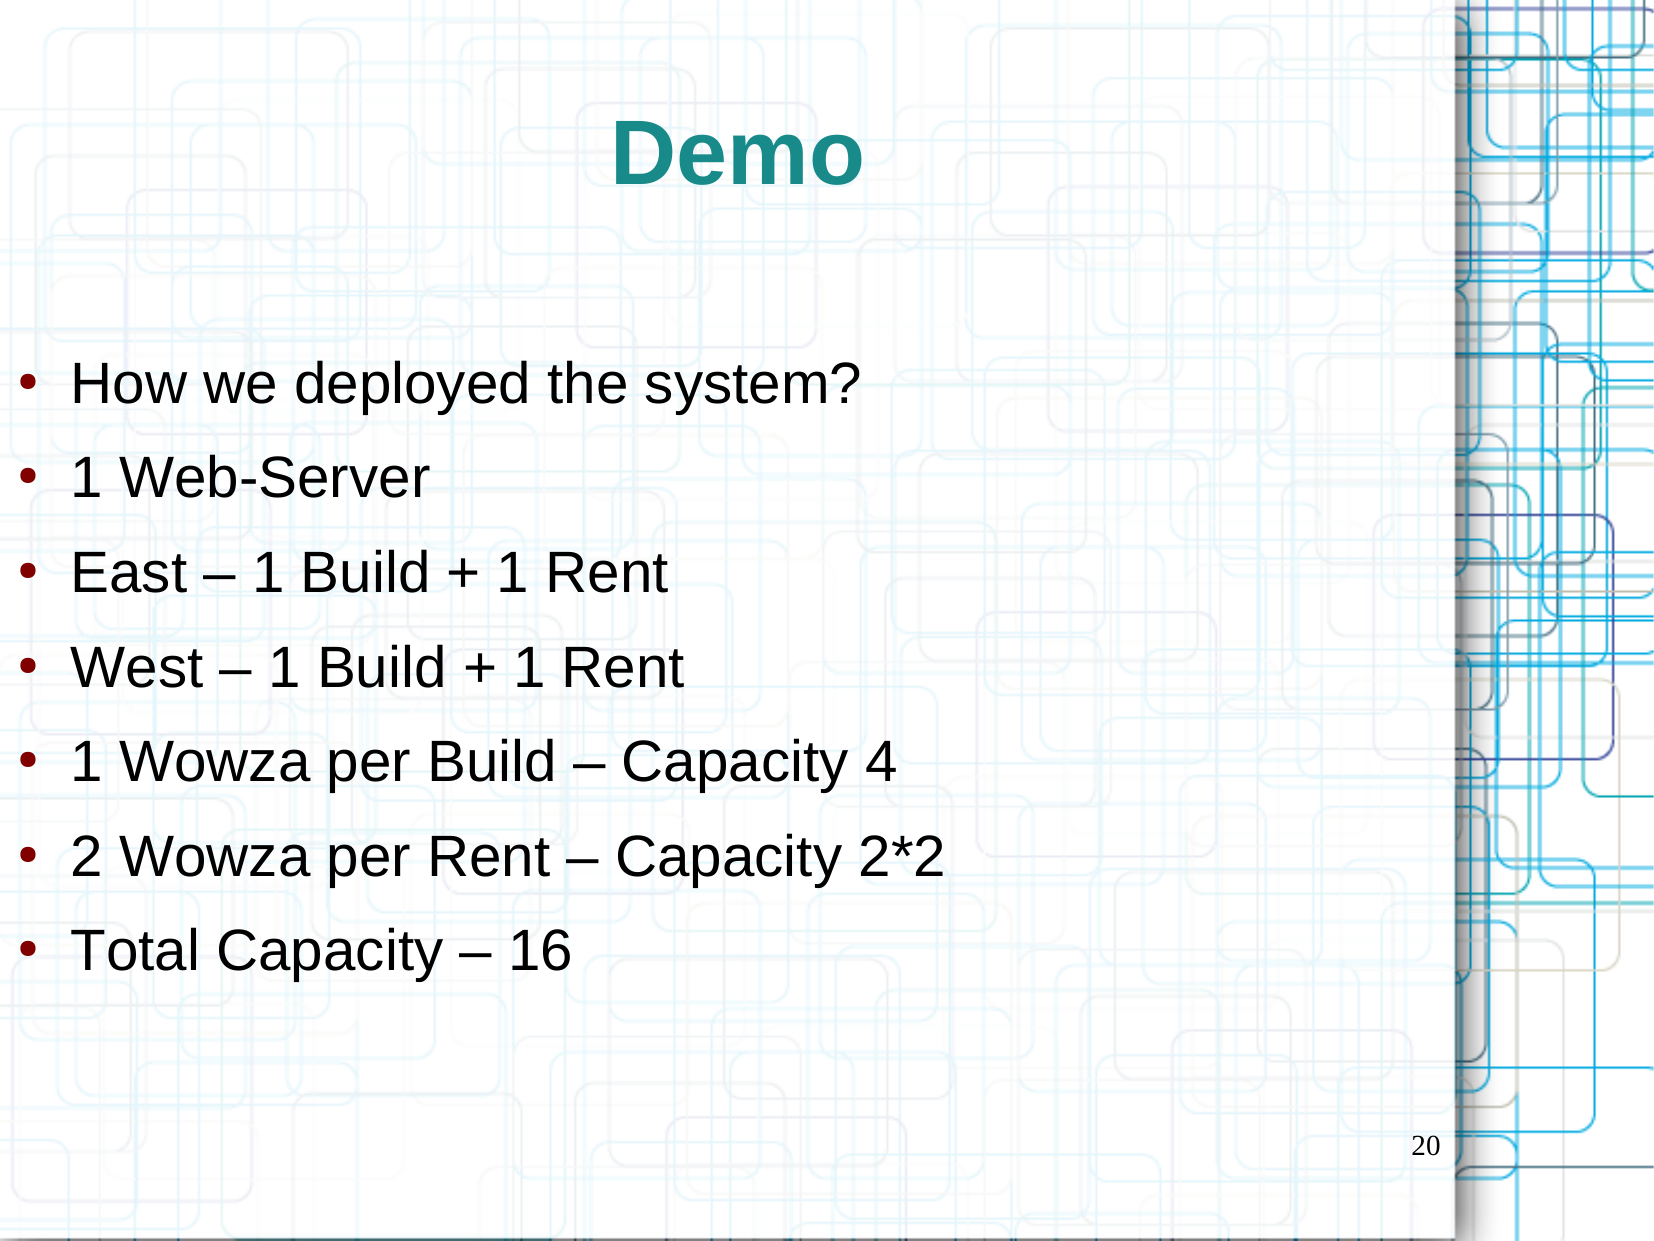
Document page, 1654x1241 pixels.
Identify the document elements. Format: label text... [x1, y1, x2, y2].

title Demo [59, 49, 1418, 257]
list How we deployed the system? 1 Web-Server East – 1 Build + 1 Rent West – 1 Build + 1 Rent 1 Wowza per Build – Capacity 4 2 Wowza per Rent – Capacity 2*2 Total Capacity – 16 [0, 350, 1456, 1171]
picture [0, 0, 1654, 1241]
